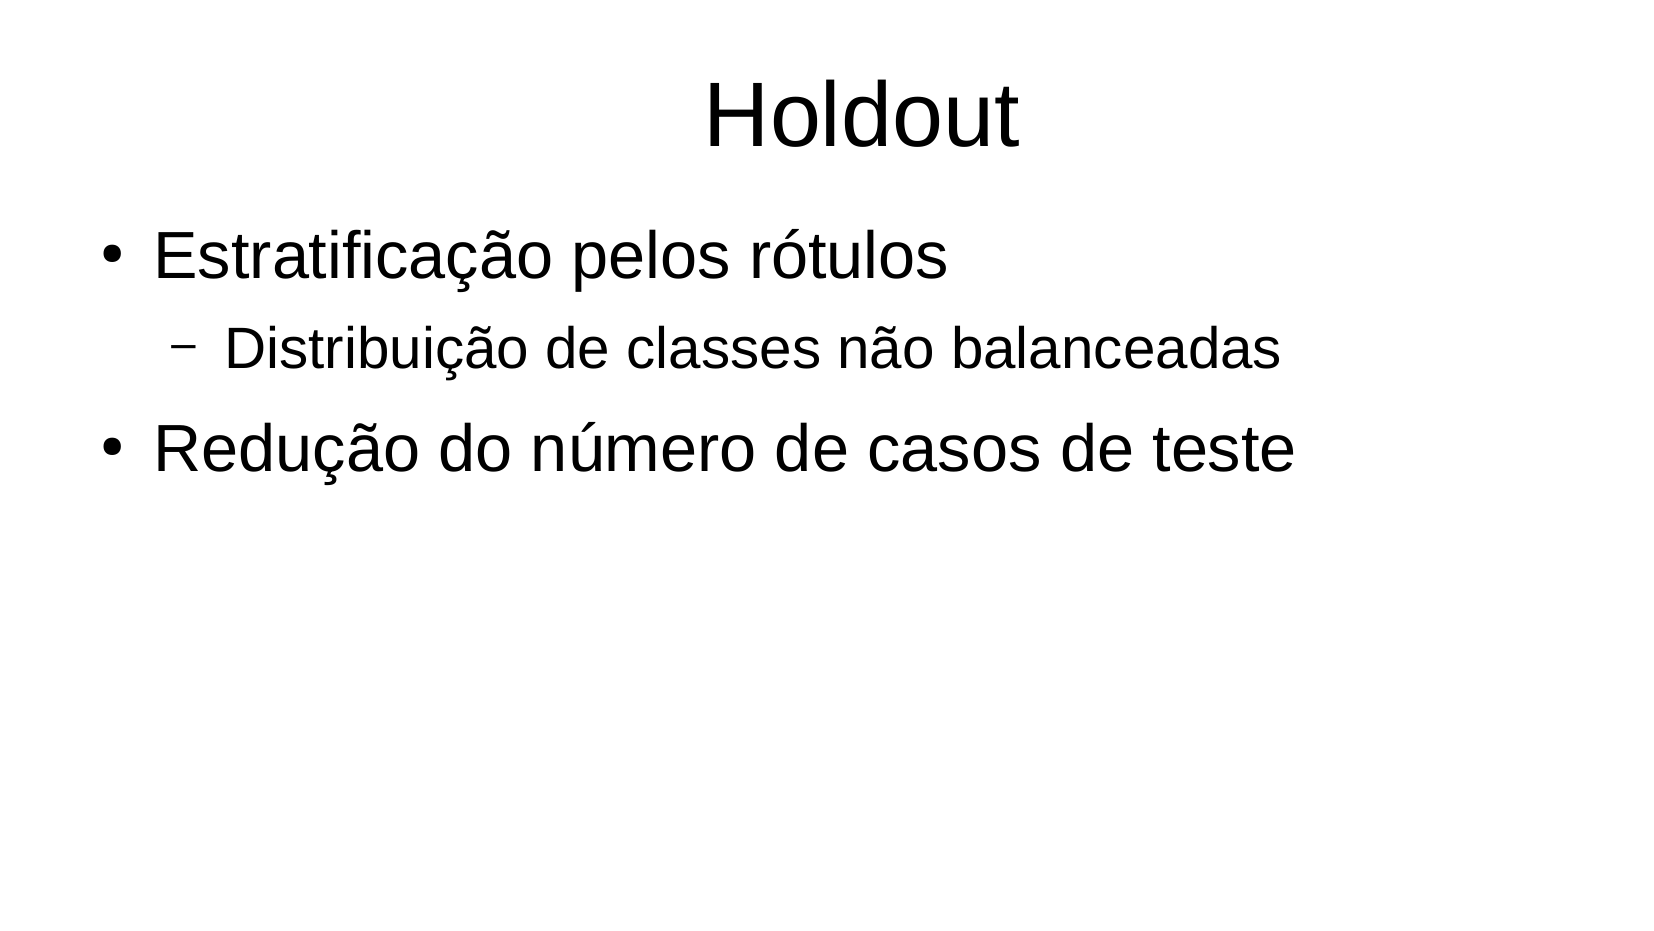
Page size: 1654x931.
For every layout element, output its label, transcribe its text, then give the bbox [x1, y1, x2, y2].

title Holdout [82, 37, 1571, 193]
list Estratificação pelos rótulos Distribuição de classes não balanceadas Redução do número de casos de teste [82, 217, 1571, 758]
